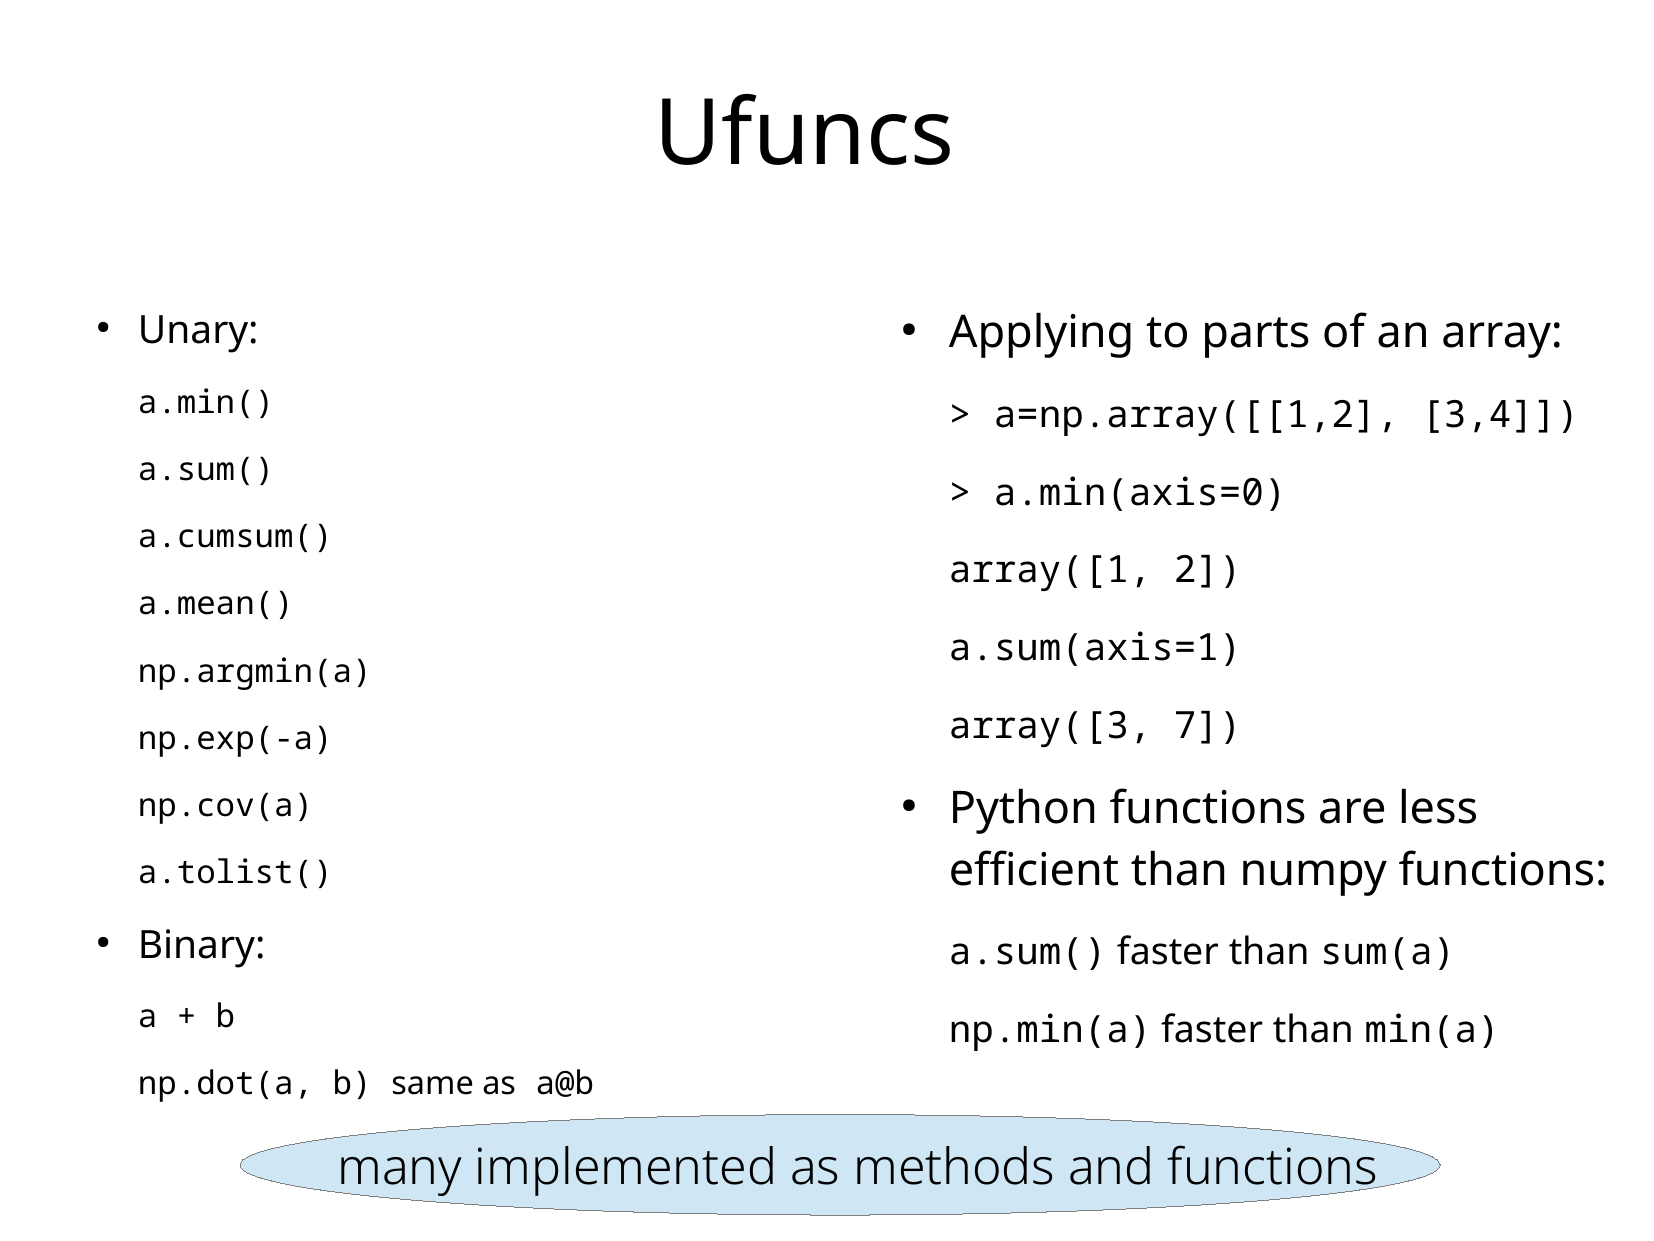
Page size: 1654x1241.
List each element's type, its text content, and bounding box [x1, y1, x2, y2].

title Ufuncs [79, 25, 1531, 233]
list Applying to parts of an array: > a=np.array([[1,2], [3,4]]) > a.min(axis=0) array([1, 2]) a.sum(axis=1) array([3, 7]) Python functions are less efficient than numpy functions: a.sum() faster than sum(a) np.min(a) faster than min(a) [885, 300, 1612, 1113]
list Unary: a.min() a.sum() a.cumsum() a.mean() np.argmin(a) np.exp(-a) np.cov(a) a.tolist() Binary: a + b np.dot(a, b) same as a@b [82, 302, 809, 1115]
text_box many implemented as methods and functions [240, 1114, 1441, 1216]
